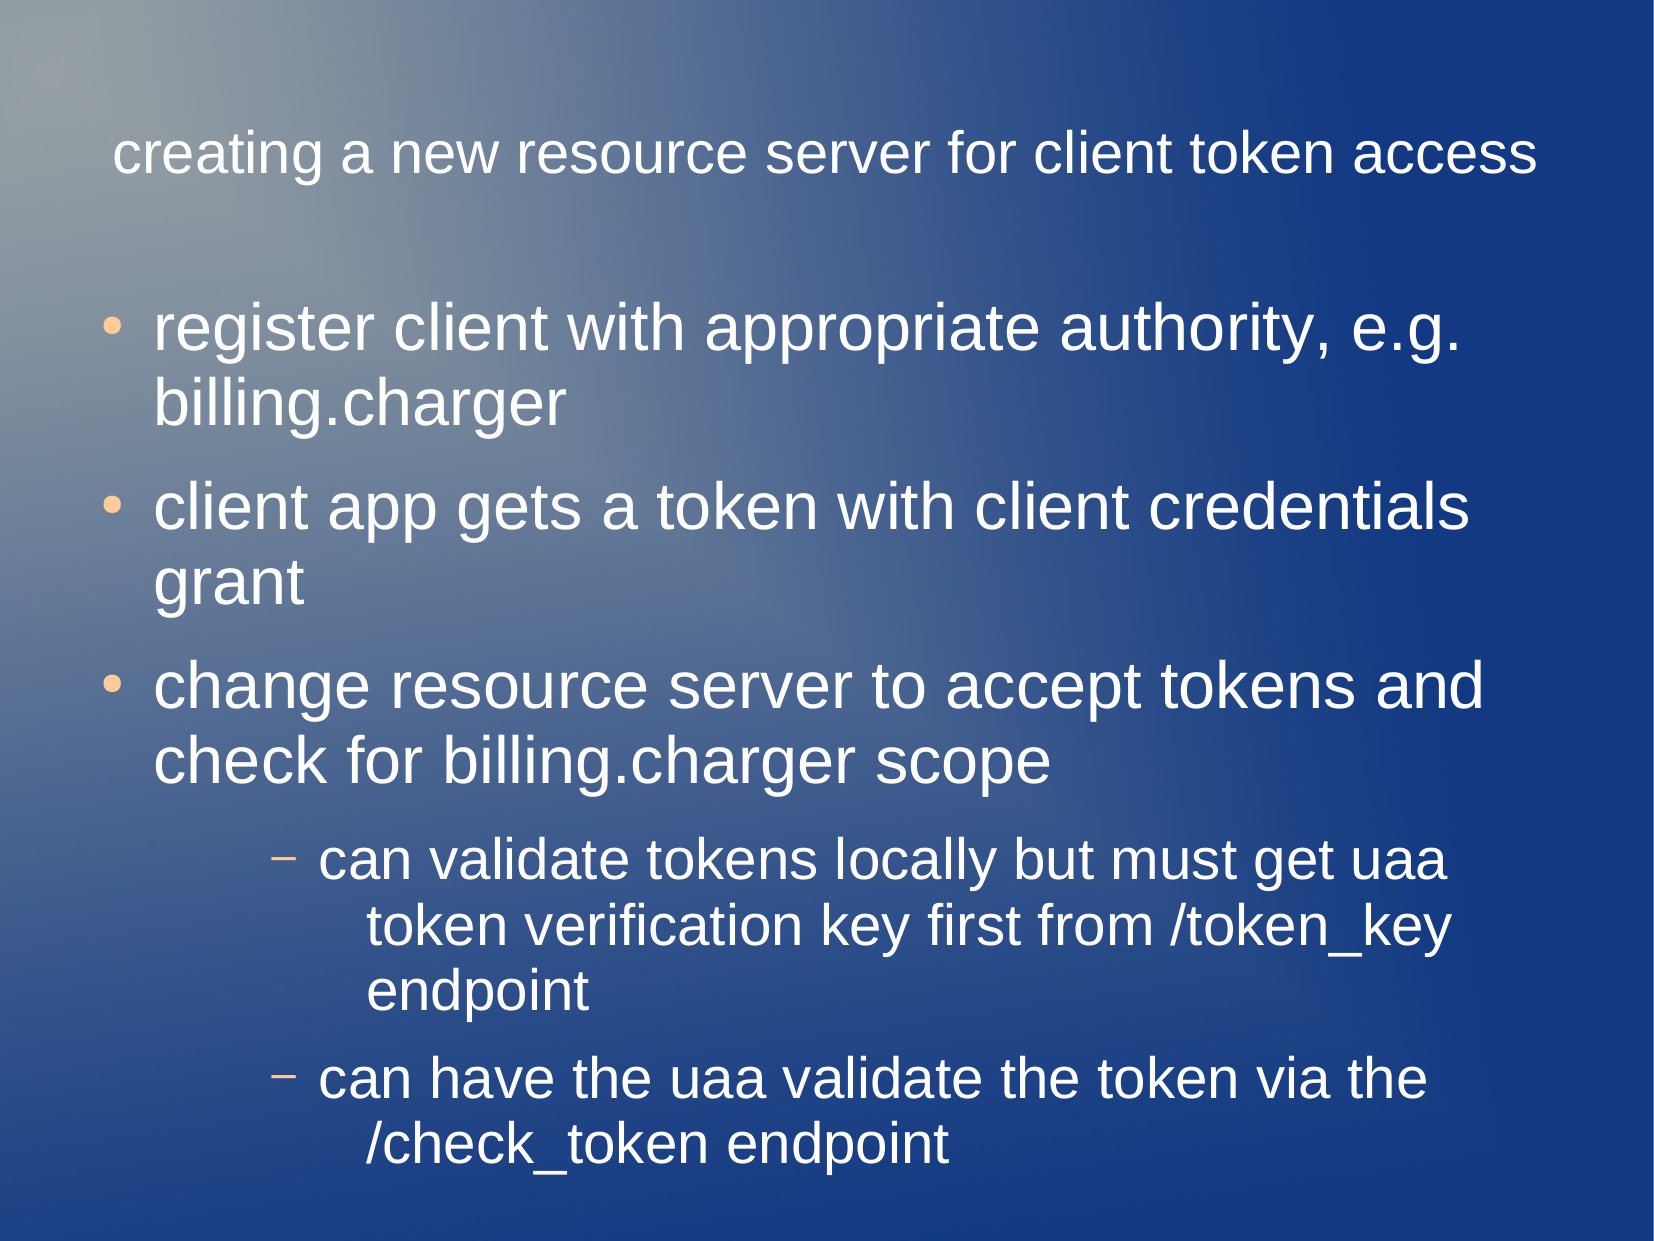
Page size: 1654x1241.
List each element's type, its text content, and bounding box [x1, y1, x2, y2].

list register client with appropriate authority, e.g. billing.charger client app gets a token with client credentials grant change resource server to accept tokens and check for billing.charger scope can validate tokens locally but must get uaa token verification key first from /token_key endpoint can have the uaa validate the token via the /check_token endpoint [82, 290, 1571, 1177]
title creating a new resource server for client token access [82, 49, 1571, 257]
picture [0, 0, 1654, 1241]
